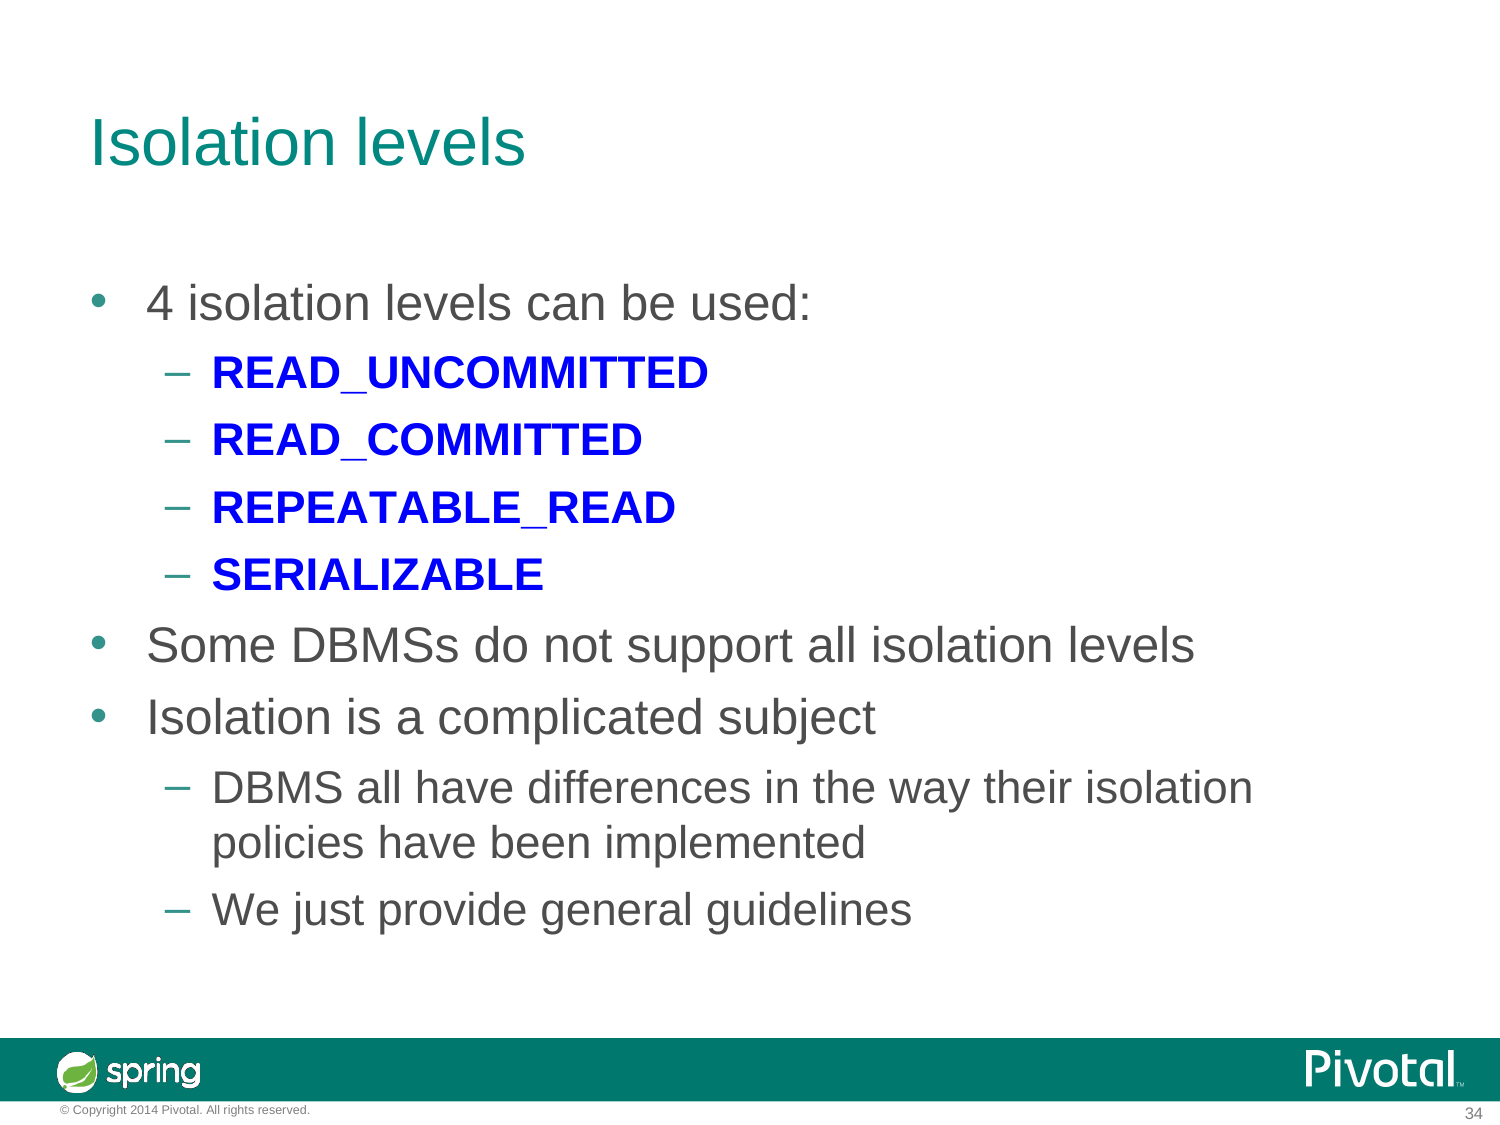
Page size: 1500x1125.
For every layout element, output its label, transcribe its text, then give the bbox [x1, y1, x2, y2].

picture [32, 1041, 210, 1103]
title Isolation levels [75, 45, 1426, 233]
picture [1306, 1050, 1464, 1087]
list 4 isolation levels can be used: READ_UNCOMMITTED READ_COMMITTED REPEATABLE_READ SERIALIZABLE Some DBMSs do not support all isolation levels Isolation is a complicated subject DBMS all have differences in the way their isolation policies have been implemented We just provide general guidelines [75, 262, 1426, 1005]
